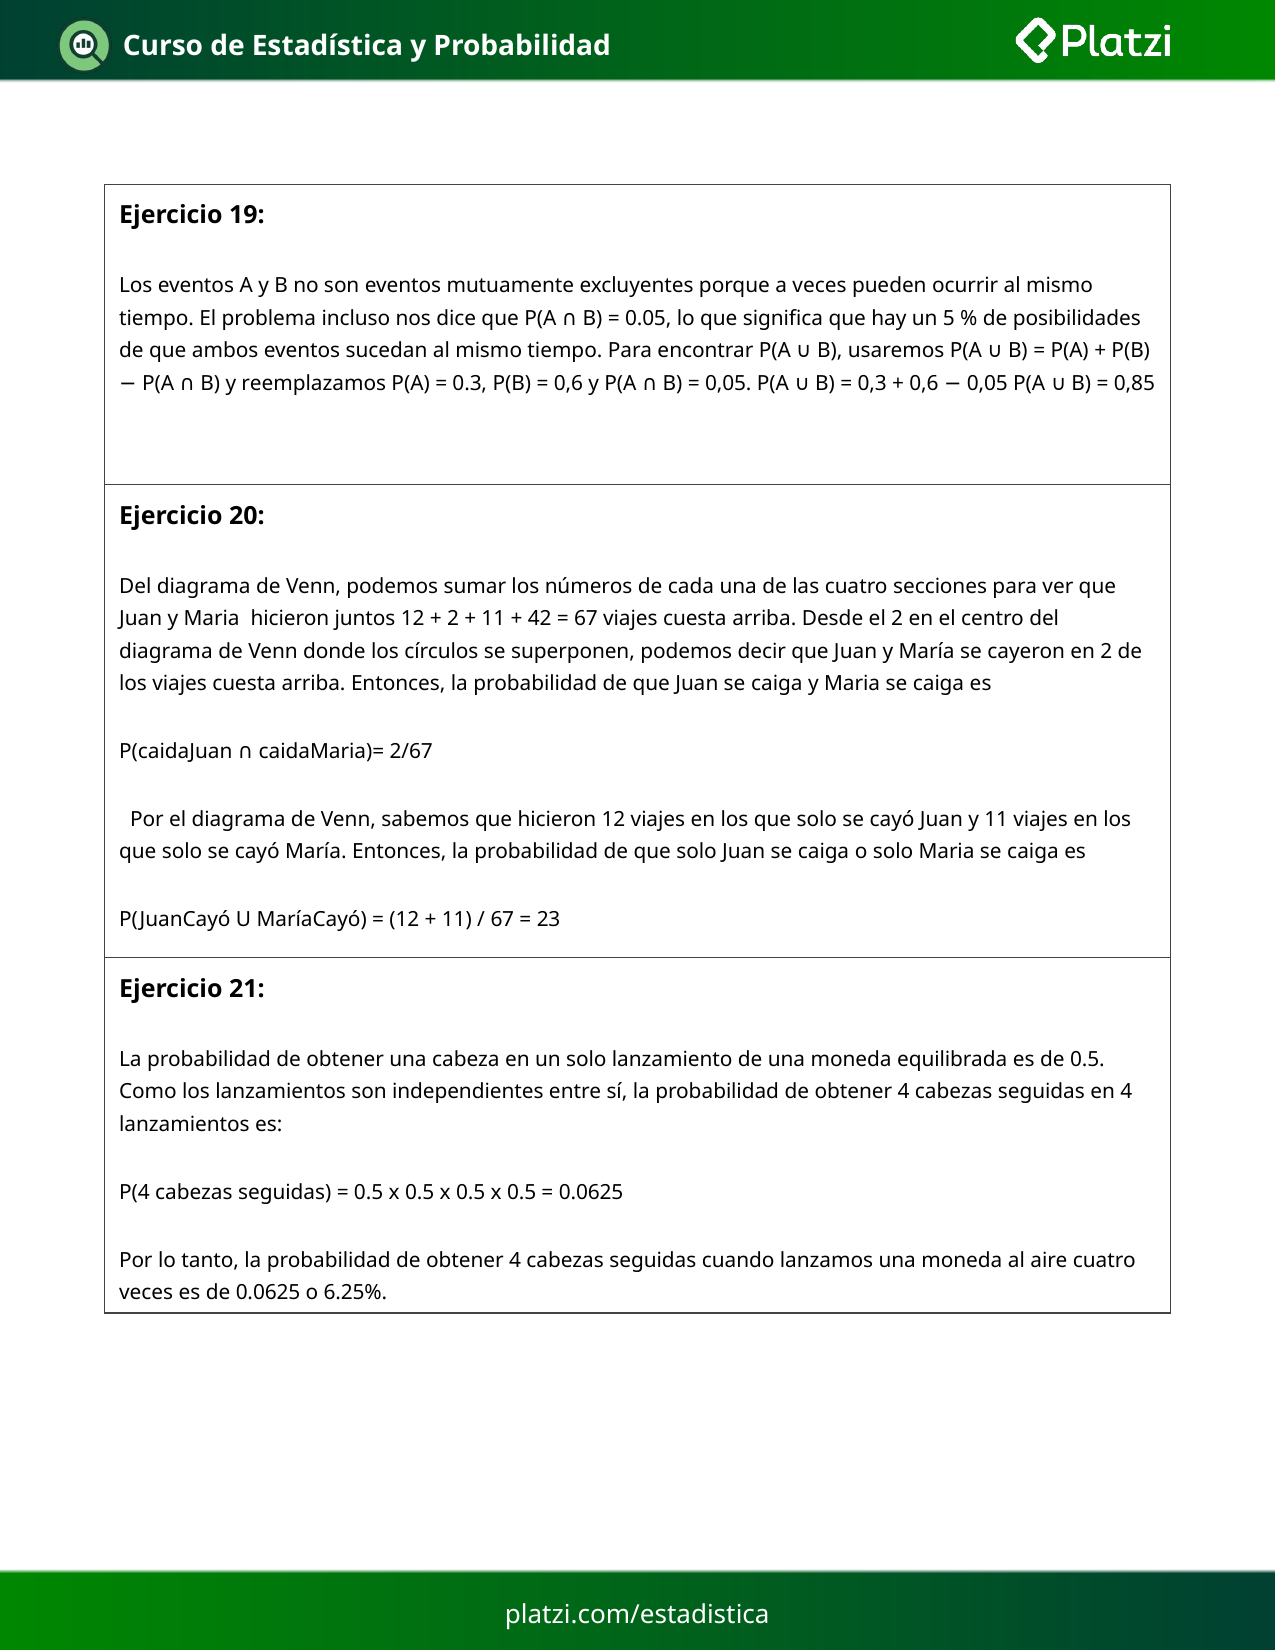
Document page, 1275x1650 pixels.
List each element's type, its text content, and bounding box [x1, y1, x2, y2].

title Curso de Estadística y Probabilidad [101, 6, 976, 86]
table_cell Ejercicio 20: Del diagrama de Venn, podemos sumar los números de cada una de las cuatro secciones para ver que Juan y Maria hicieron juntos 12 + 2 + 11 + 42 = 67 viajes cuesta arriba. Desde el 2 en el centro del diagrama de Venn donde los círculos se superponen, podemos decir que Juan y María se cayeron en 2 de los viajes cuesta arriba. Entonces, la probabilidad de que Juan se caiga y Maria se caiga es P(caidaJuan ∩ caidaMaria)= 2/67 Por el diagrama de Venn, sabemos que hicieron 12 viajes en los que solo se cayó Juan y 11 viajes en los que solo se cayó María. Entonces, la probabilidad de que solo Juan se caiga o solo Maria se caiga es P(JuanCayó U MaríaCayó) = (12 + 11) / 67 = 23 [105, 485, 1170, 957]
table_header Ejercicio 19: Los eventos A y B no son eventos mutuamente excluyentes porque a veces pueden ocurrir al mismo tiempo. El problema incluso nos dice que P(A ∩ B) = 0.05, lo que significa que hay un 5 % de posibilidades de que ambos eventos sucedan al mismo tiempo. Para encontrar P(A ∪ B), usaremos P(A ∪ B) = P(A) + P(B) − P(A ∩ B) y reemplazamos P(A) = 0.3, P(B) = 0,6 y P(A ∩ B) = 0,05. P(A ∪ B) = 0,3 + 0,6 − 0,05 P(A ∪ B) = 0,85 [105, 185, 1170, 484]
subtitle platzi.com/estadistica [200, 1571, 1075, 1650]
picture [0, 0, 1275, 1650]
table_cell Ejercicio 21: La probabilidad de obtener una cabeza en un solo lanzamiento de una moneda equilibrada es de 0.5. Como los lanzamientos son independientes entre sí, la probabilidad de obtener 4 cabezas seguidas en 4 lanzamientos es: P(4 cabezas seguidas) = 0.5 x 0.5 x 0.5 x 0.5 = 0.0625 Por lo tanto, la probabilidad de obtener 4 cabezas seguidas cuando lanzamos una moneda al aire cuatro veces es de 0.0625 o 6.25%. [105, 958, 1170, 1312]
